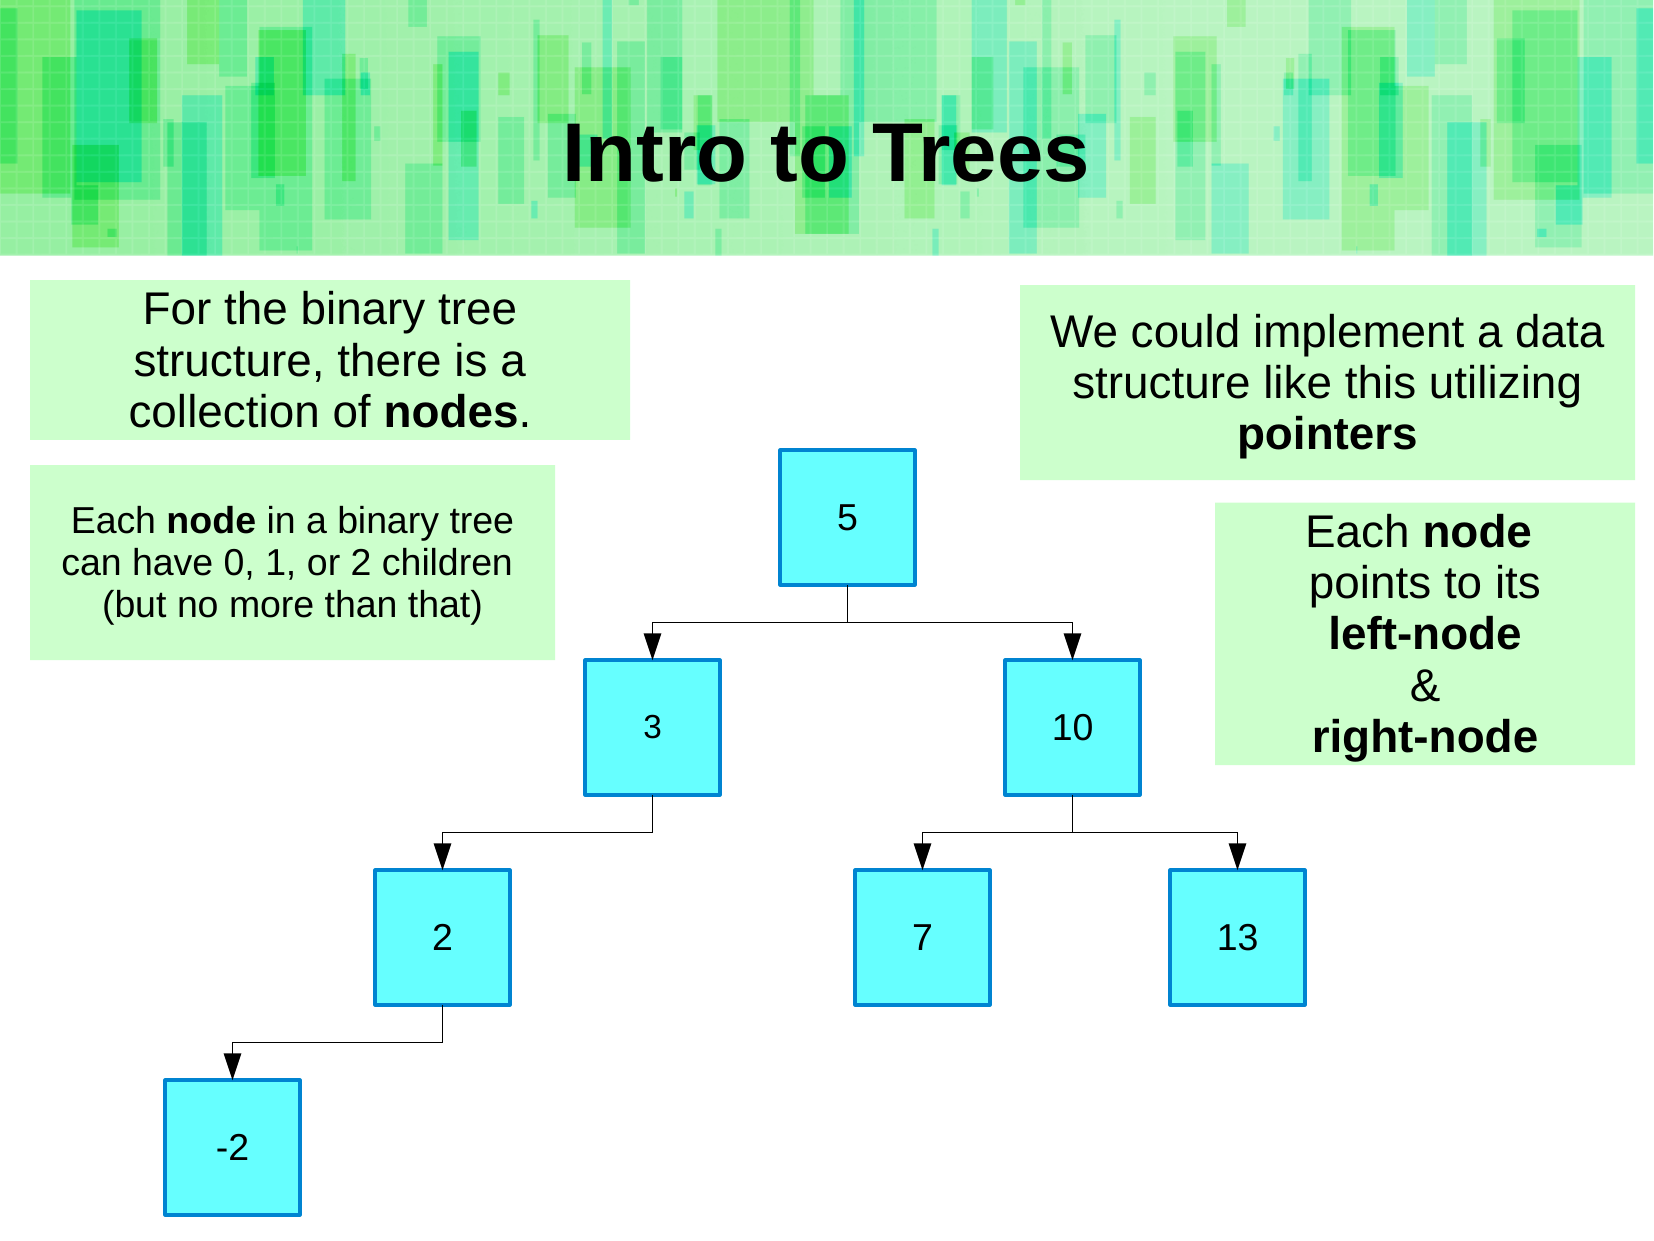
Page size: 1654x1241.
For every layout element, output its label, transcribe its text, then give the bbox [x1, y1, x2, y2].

text_box Each node points to its left-node & right-node [1215, 502, 1636, 766]
text_box 3 [585, 660, 721, 796]
text_box We could implement a data structure like this utilizing pointers [1020, 285, 1636, 481]
text_box Each node in a binary tree can have 0, 1, or 2 children (but no more than that) [30, 465, 556, 661]
text_box 10 [1005, 660, 1141, 796]
text_box 5 [780, 450, 916, 586]
text_box -2 [165, 1080, 301, 1216]
title Intro to Trees [82, 49, 1571, 257]
text_box 13 [1170, 870, 1306, 1006]
picture [0, 0, 1654, 1241]
text_box 7 [855, 870, 991, 1006]
text_box 2 [375, 870, 511, 1006]
text_box For the binary tree structure, there is a collection of nodes. [30, 280, 631, 440]
